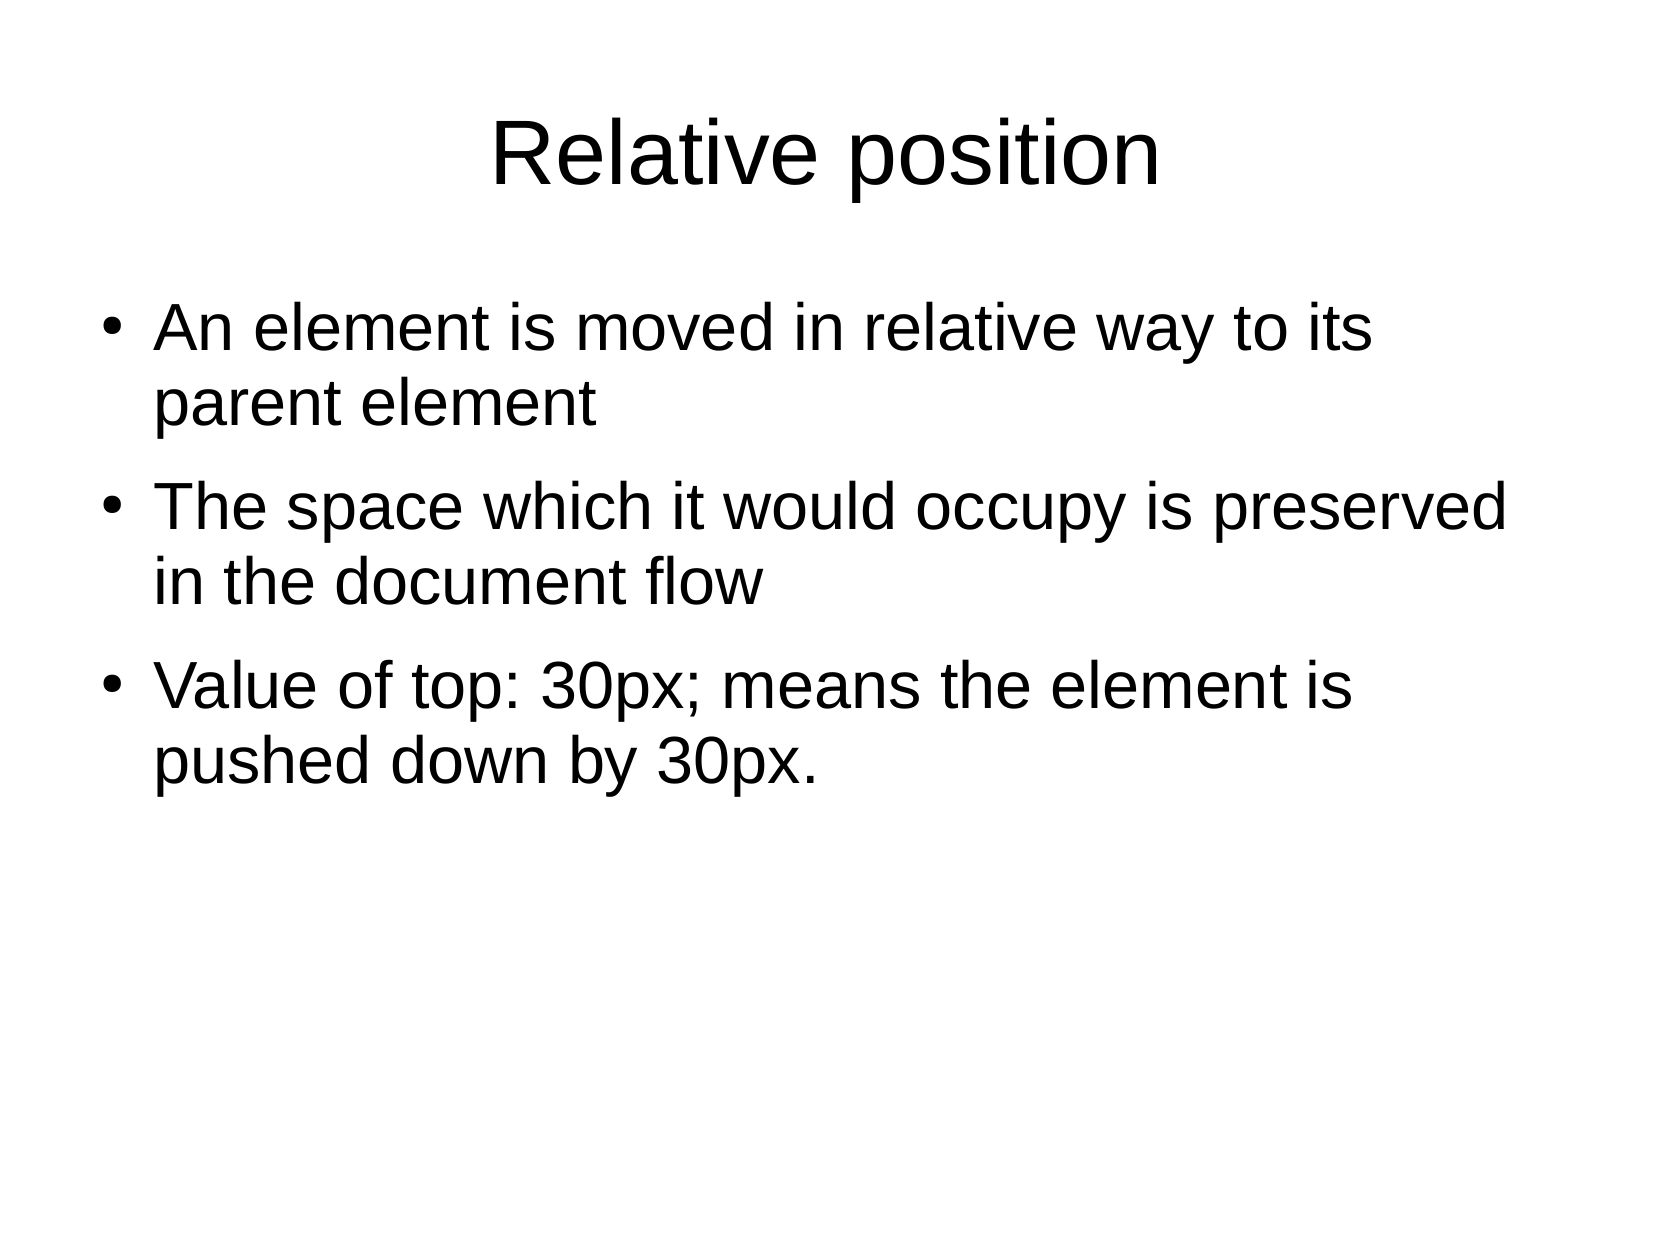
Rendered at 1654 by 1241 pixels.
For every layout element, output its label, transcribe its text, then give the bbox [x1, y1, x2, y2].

list An element is moved in relative way to its parent element The space which it would occupy is preserved in the document flow Value of top: 30px; means the element is pushed down by 30px. [82, 290, 1571, 1010]
title Relative position [82, 49, 1571, 257]
